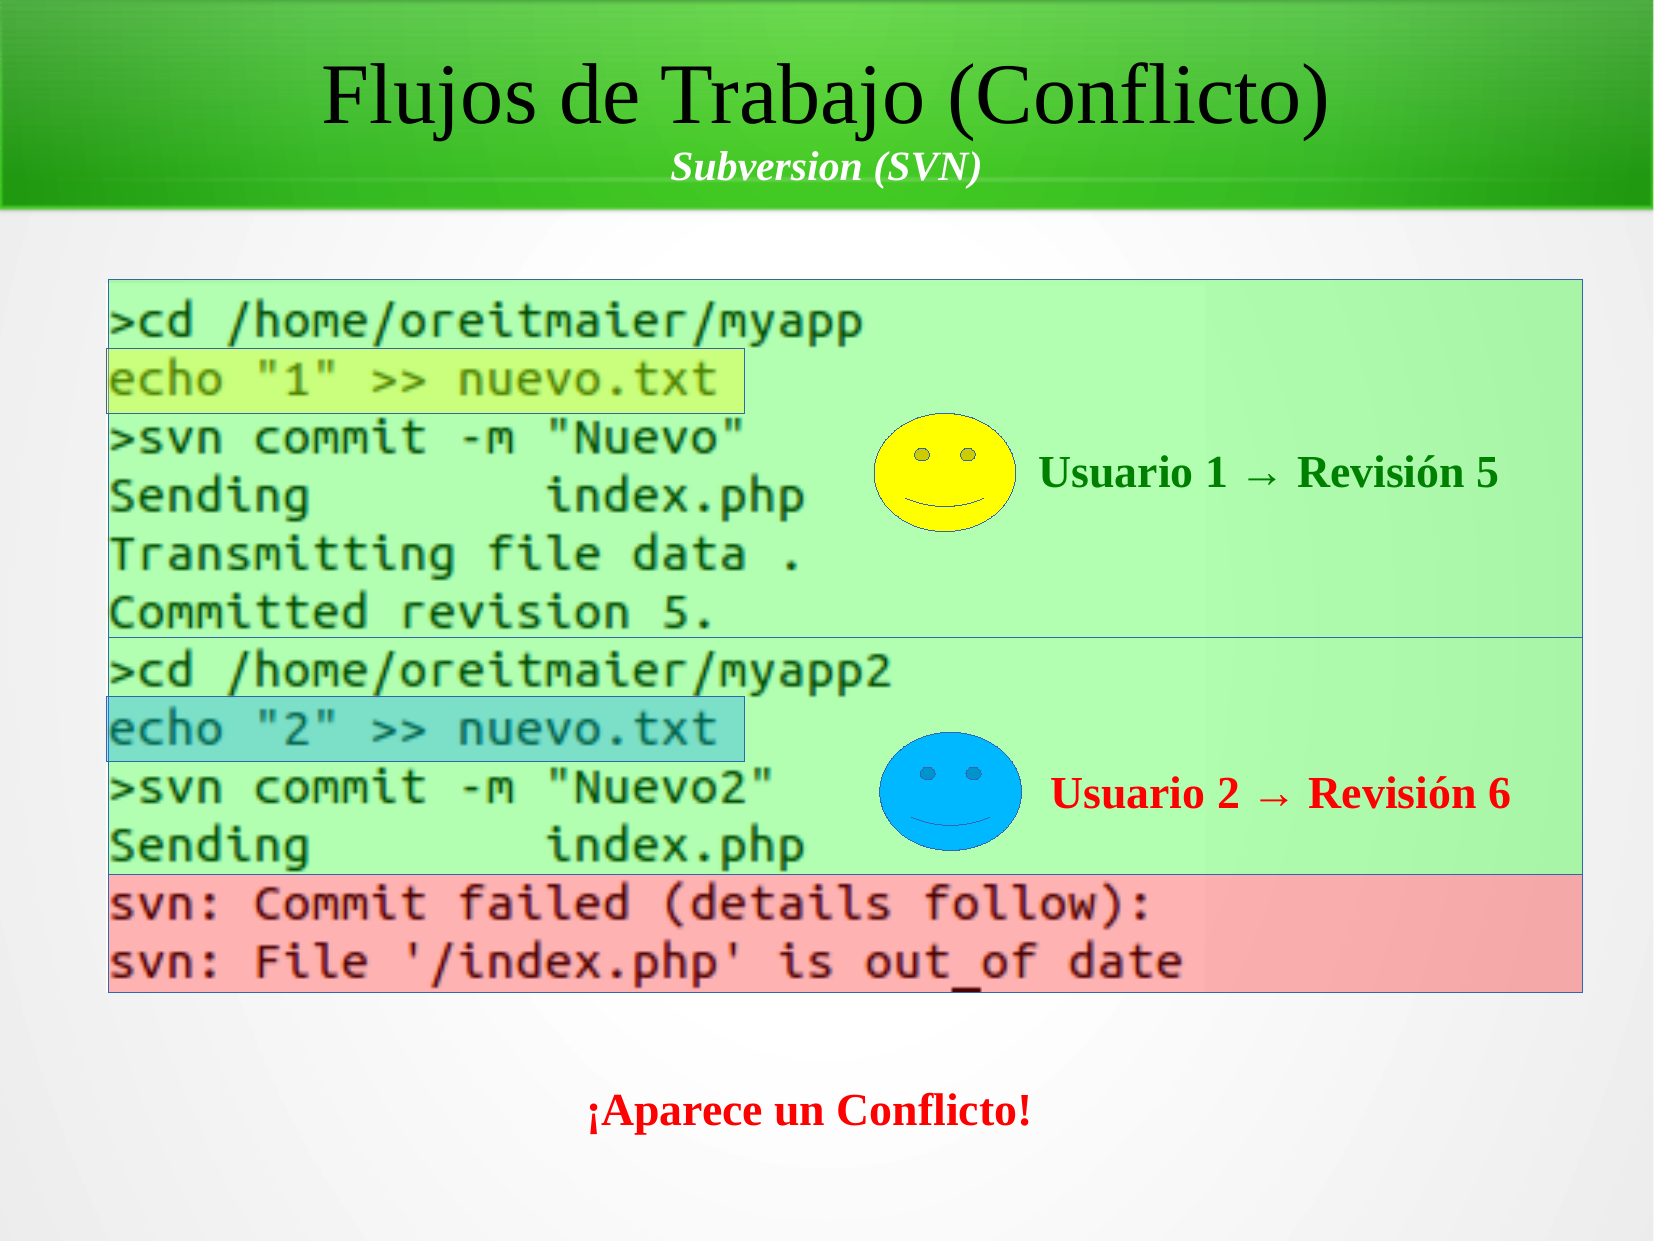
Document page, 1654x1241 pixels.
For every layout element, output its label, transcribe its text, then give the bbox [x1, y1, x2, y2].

picture [0, 0, 1654, 1241]
text_box Usuario 1 → Revisión 5 [1024, 439, 1515, 508]
text_box Usuario 2 → Revisión 6 [1035, 760, 1527, 829]
title Flujos de Trabajo (Conflicto) Subversion (SVN) [82, 46, 1571, 190]
text_box [106, 279, 1583, 993]
text_box ¡Aparece un Conflicto! [571, 1077, 1048, 1146]
